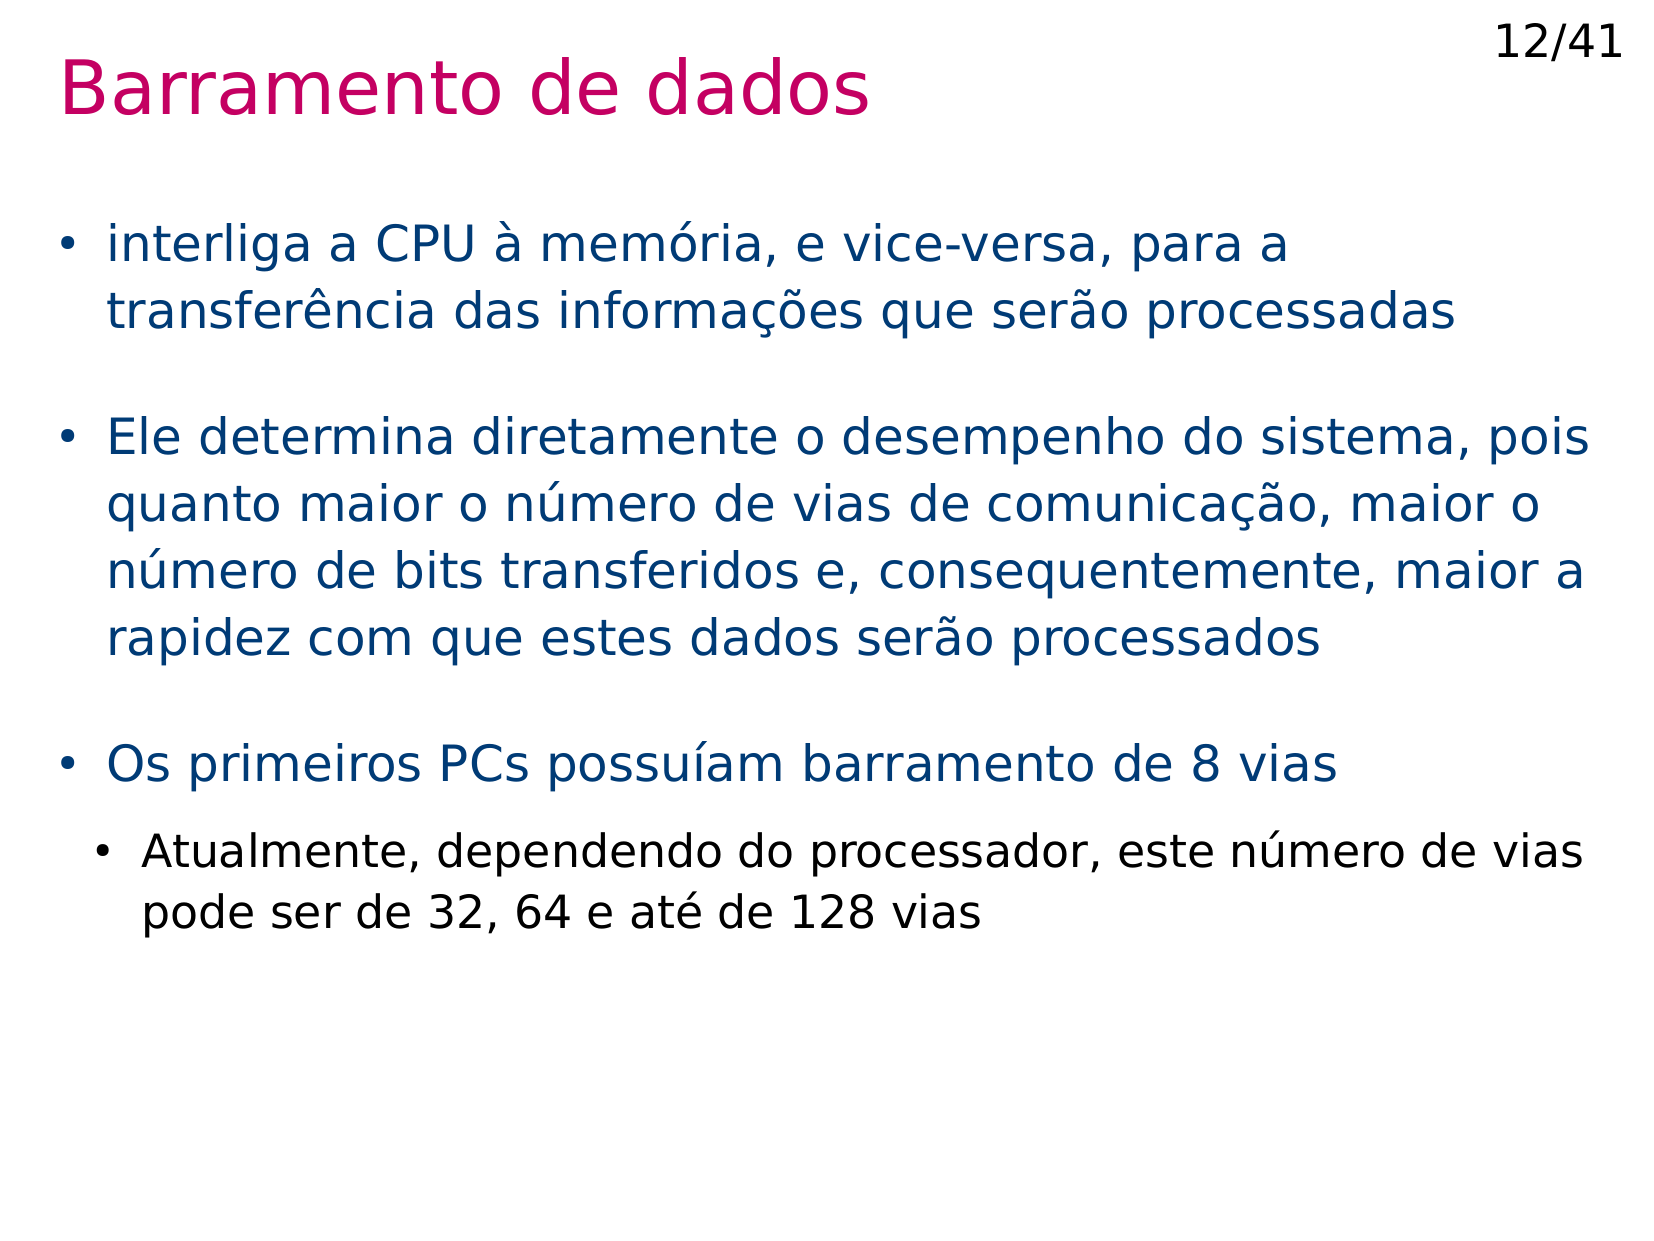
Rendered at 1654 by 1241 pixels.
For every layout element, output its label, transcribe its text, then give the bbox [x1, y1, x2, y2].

list interliga a CPU à memória, e vice-versa, para a transferência das informações que serão processadas Ele determina diretamente o desempenho do sistema, pois quanto maior o número de vias de comunicação, maior o número de bits transferidos e, consequentemente, maior a rapidez com que estes dados serão processados Os primeiros PCs possuíam barramento de 8 vias Atualmente, dependendo do processador, este número de vias pode ser de 32, 64 e até de 128 vias [59, 206, 1625, 1211]
title Barramento de dados [59, 29, 1625, 148]
